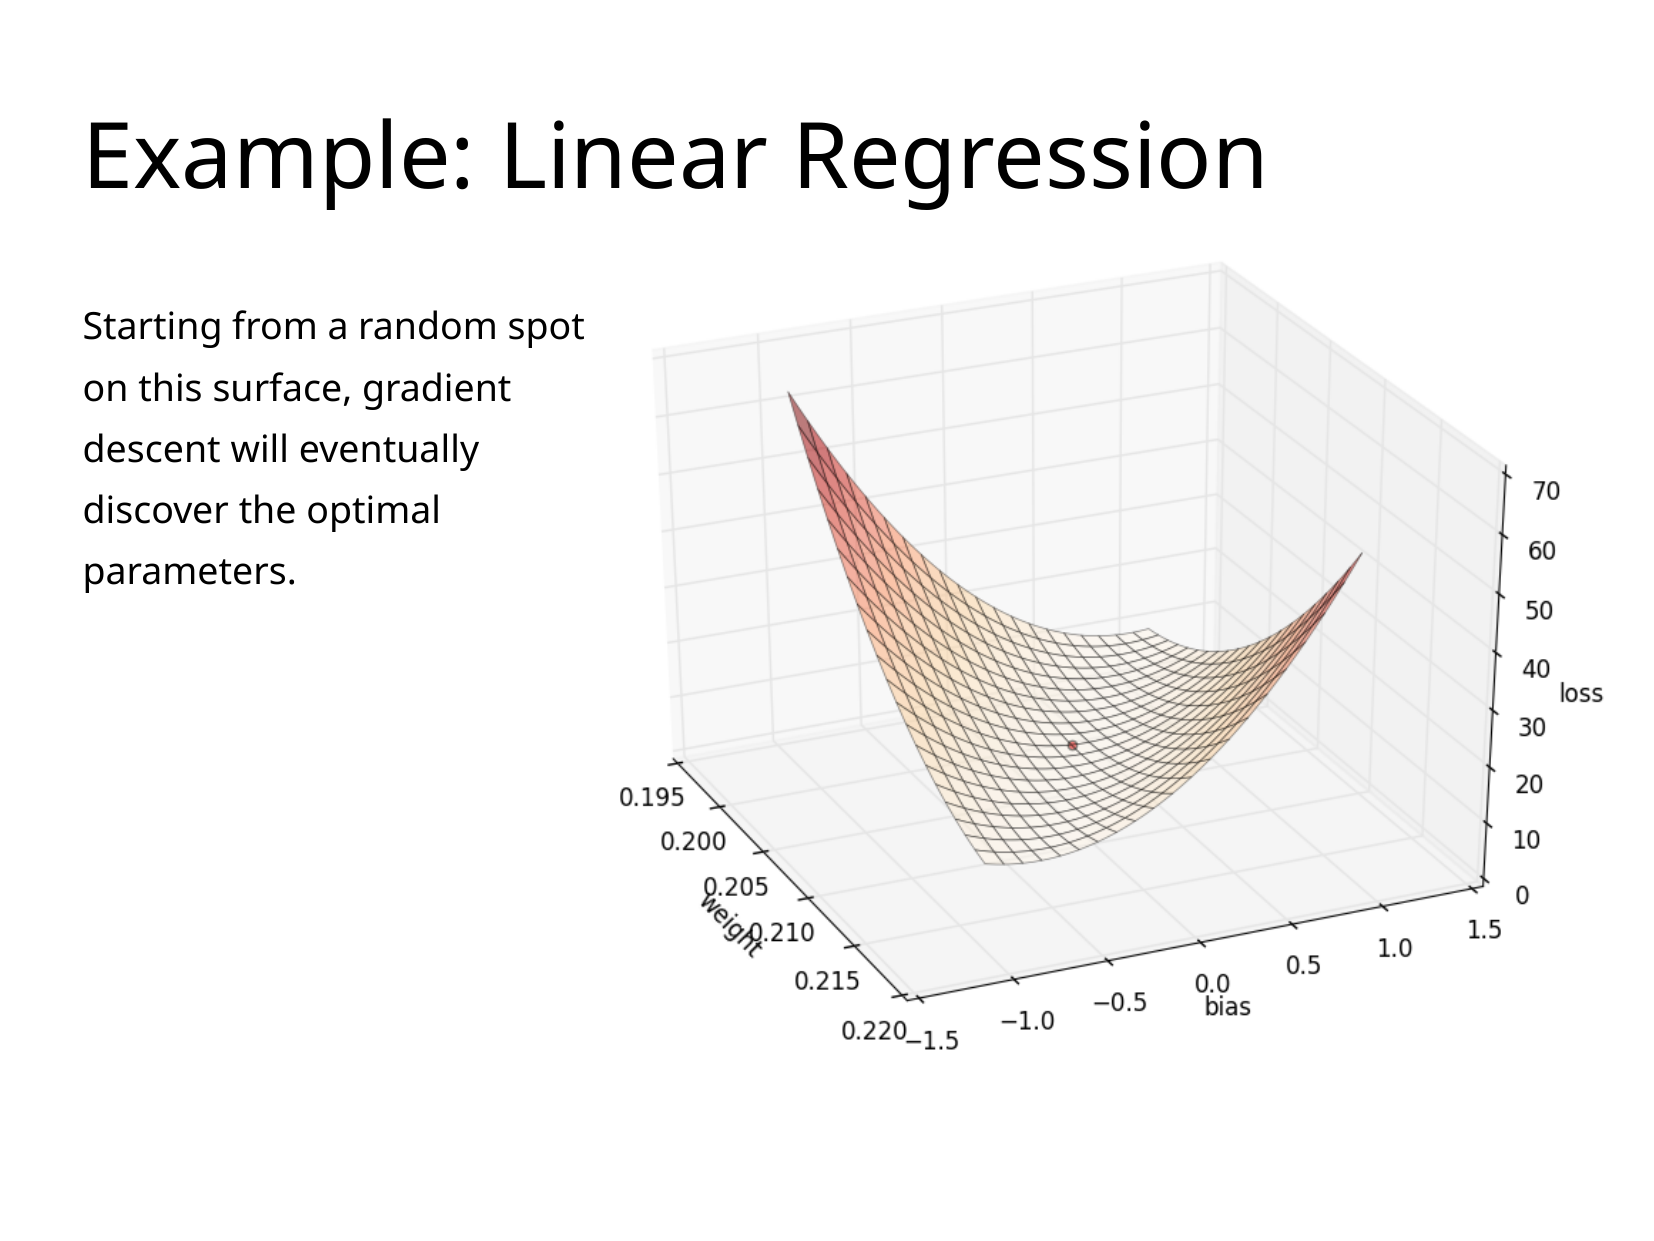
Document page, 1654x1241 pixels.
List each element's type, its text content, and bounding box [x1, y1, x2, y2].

list Starting from a random spot on this surface, gradient descent will eventually discover the optimal parameters. [82, 289, 616, 860]
title Example: Linear Regression [82, 49, 1571, 257]
picture [317, 97, 1654, 1165]
